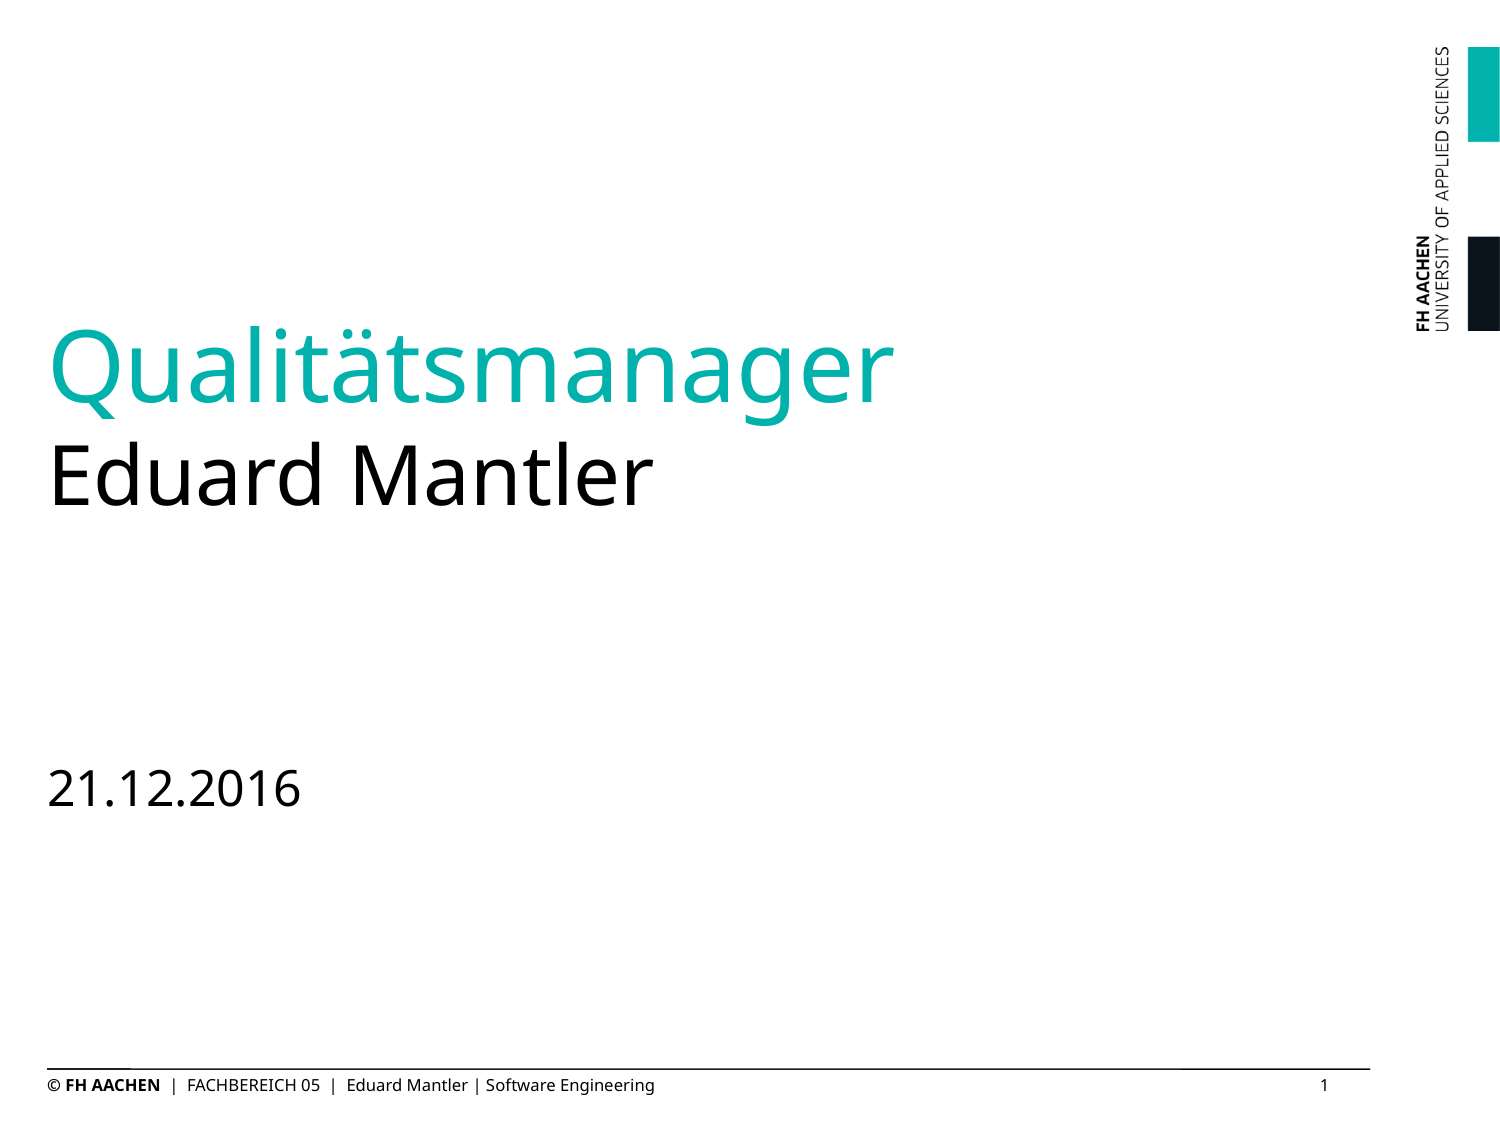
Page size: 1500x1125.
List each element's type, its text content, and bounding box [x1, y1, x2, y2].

title Qualitätsmanager Eduard Mantler [47, 302, 1371, 674]
text_box © FH AACHEN | FACHBEREICH 05 | Eduard Mantler | Software Engineering [47, 1074, 988, 1095]
text_box [1319, 1074, 1369, 1095]
subtitle 21.12.2016 [47, 755, 1371, 993]
